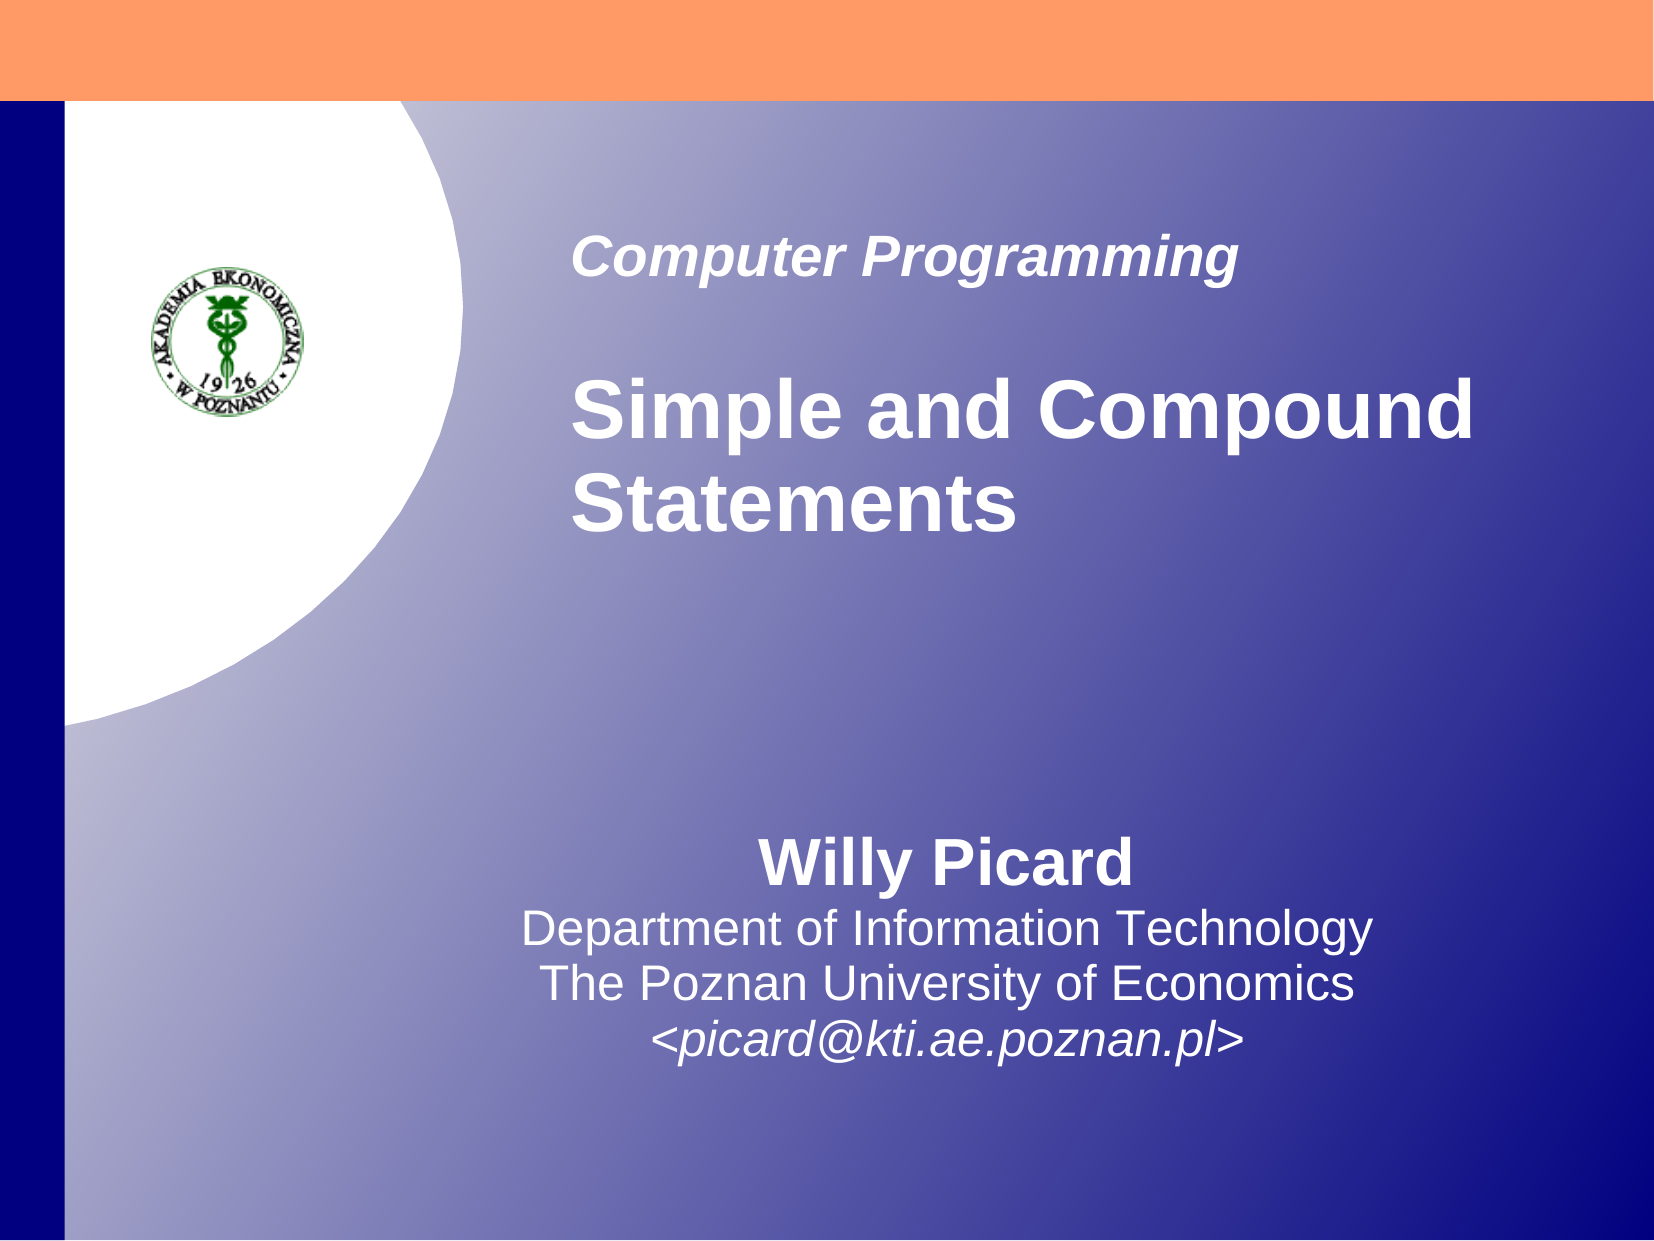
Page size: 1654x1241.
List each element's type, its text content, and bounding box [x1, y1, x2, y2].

picture [151, 267, 304, 417]
title Computer Programming Simple and Compound Statements [570, 223, 1546, 646]
